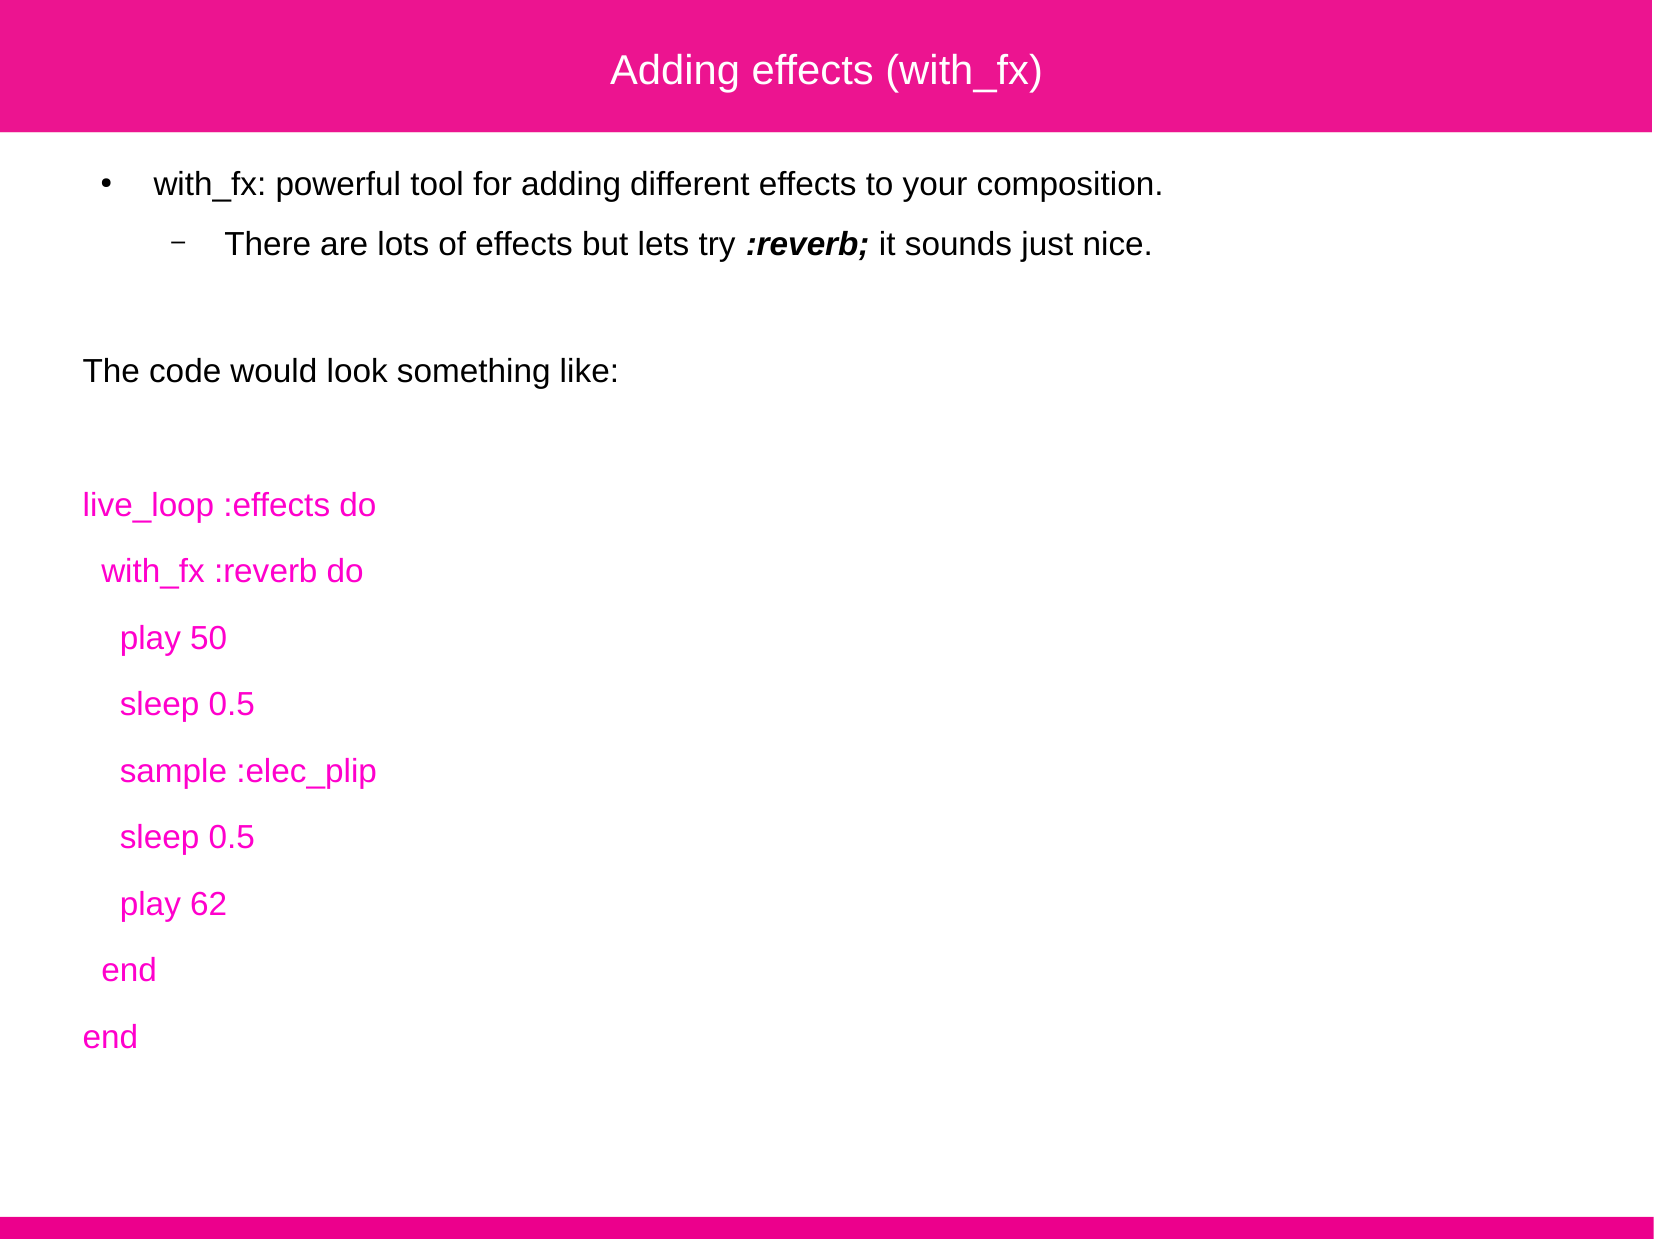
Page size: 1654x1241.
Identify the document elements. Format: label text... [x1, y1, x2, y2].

picture [0, 0, 1654, 1241]
list with_fx: powerful tool for adding different effects to your composition. There are lots of effects but lets try :reverb; it sounds just nice. The code would look something like: live_loop :effects do with_fx :reverb do play 50 sleep 0.5 sample :elec_plip sleep 0.5 play 62 end end [82, 165, 1571, 1201]
title Adding effects (with_fx) [82, 46, 1571, 94]
